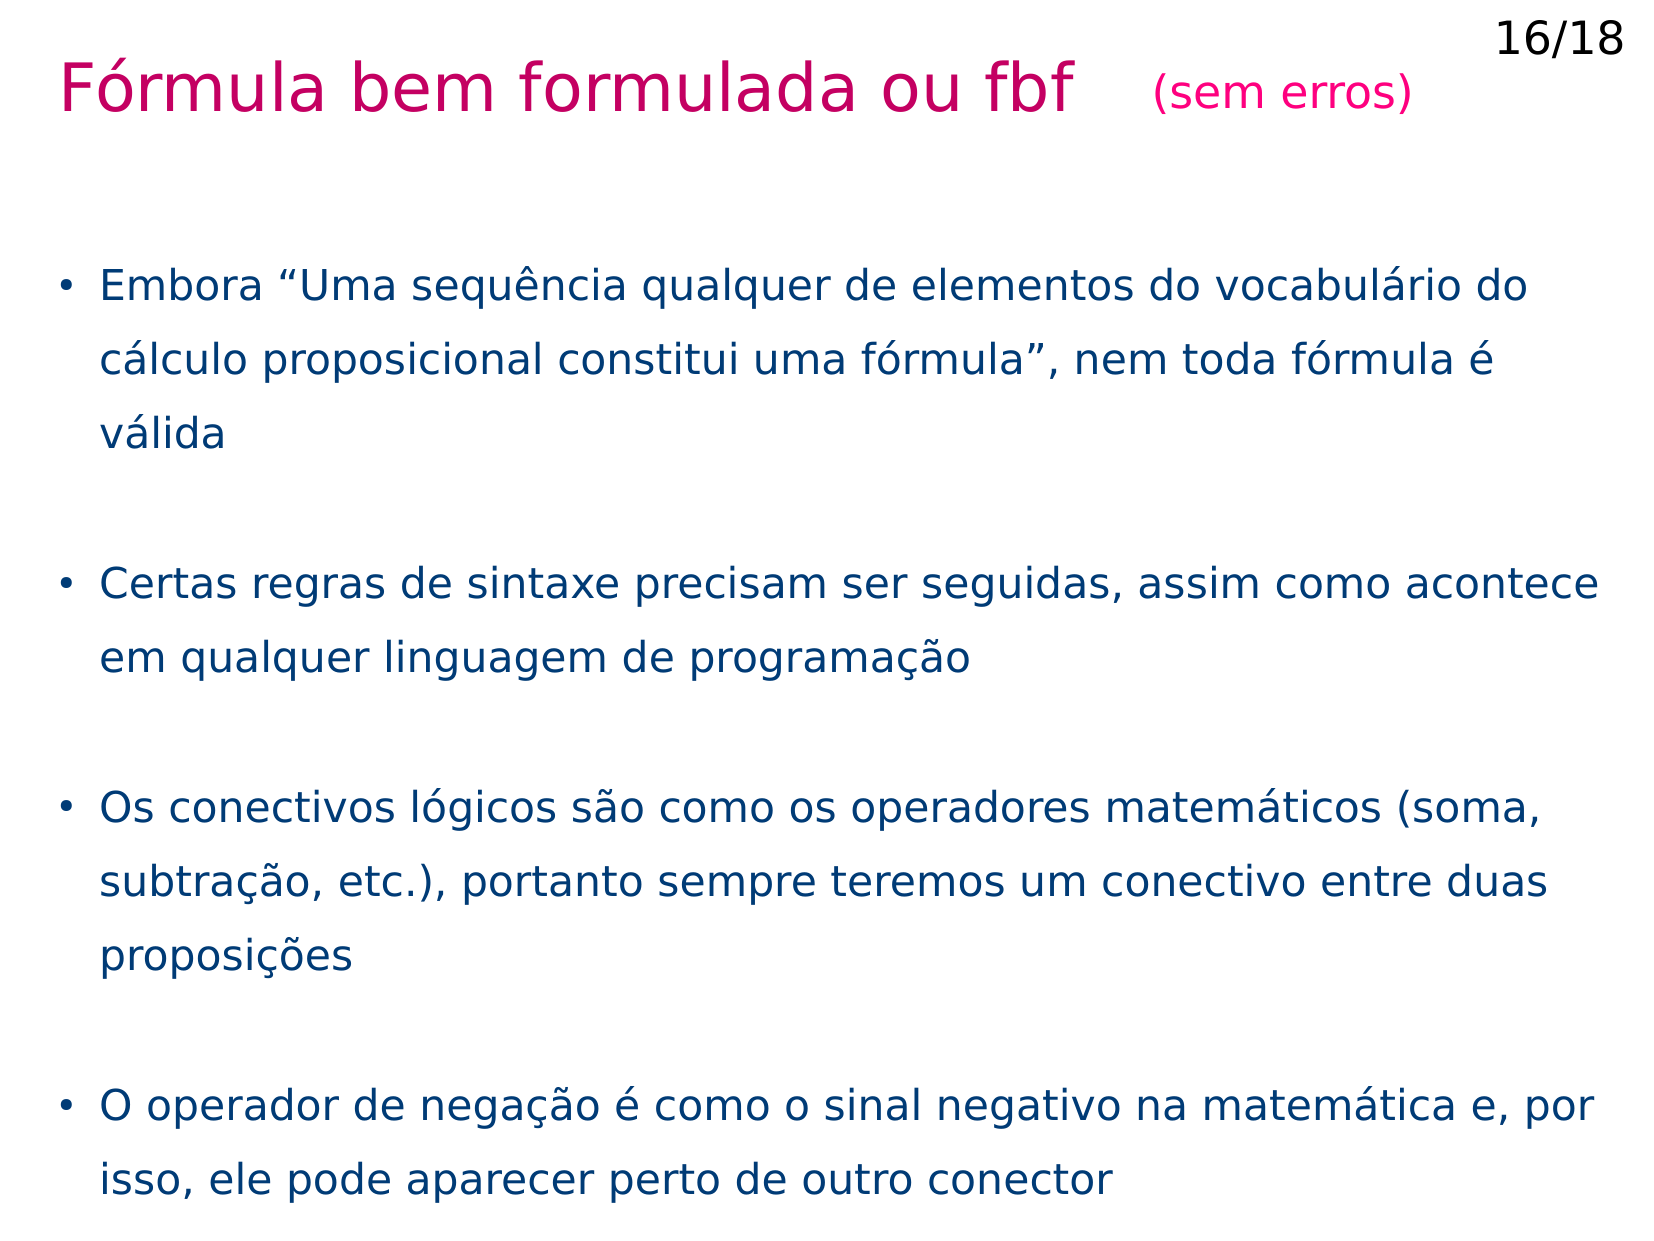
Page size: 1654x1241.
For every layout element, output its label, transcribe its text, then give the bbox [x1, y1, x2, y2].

text_box (sem erros) [1136, 59, 1430, 128]
list Embora “Uma sequência qualquer de elementos do vocabulário do cálculo proposicional constitui uma fórmula”, nem toda fórmula é válida Certas regras de sintaxe precisam ser seguidas, assim como acontece em qualquer linguagem de programação Os conectivos lógicos são como os operadores matemáticos (soma, subtração, etc.), portanto sempre teremos um conectivo entre duas proposições O operador de negação é como o sinal negativo na matemática e, por isso, ele pode aparecer perto de outro conector [59, 236, 1625, 1211]
title Fórmula bem formulada ou fbf [59, 29, 1625, 148]
